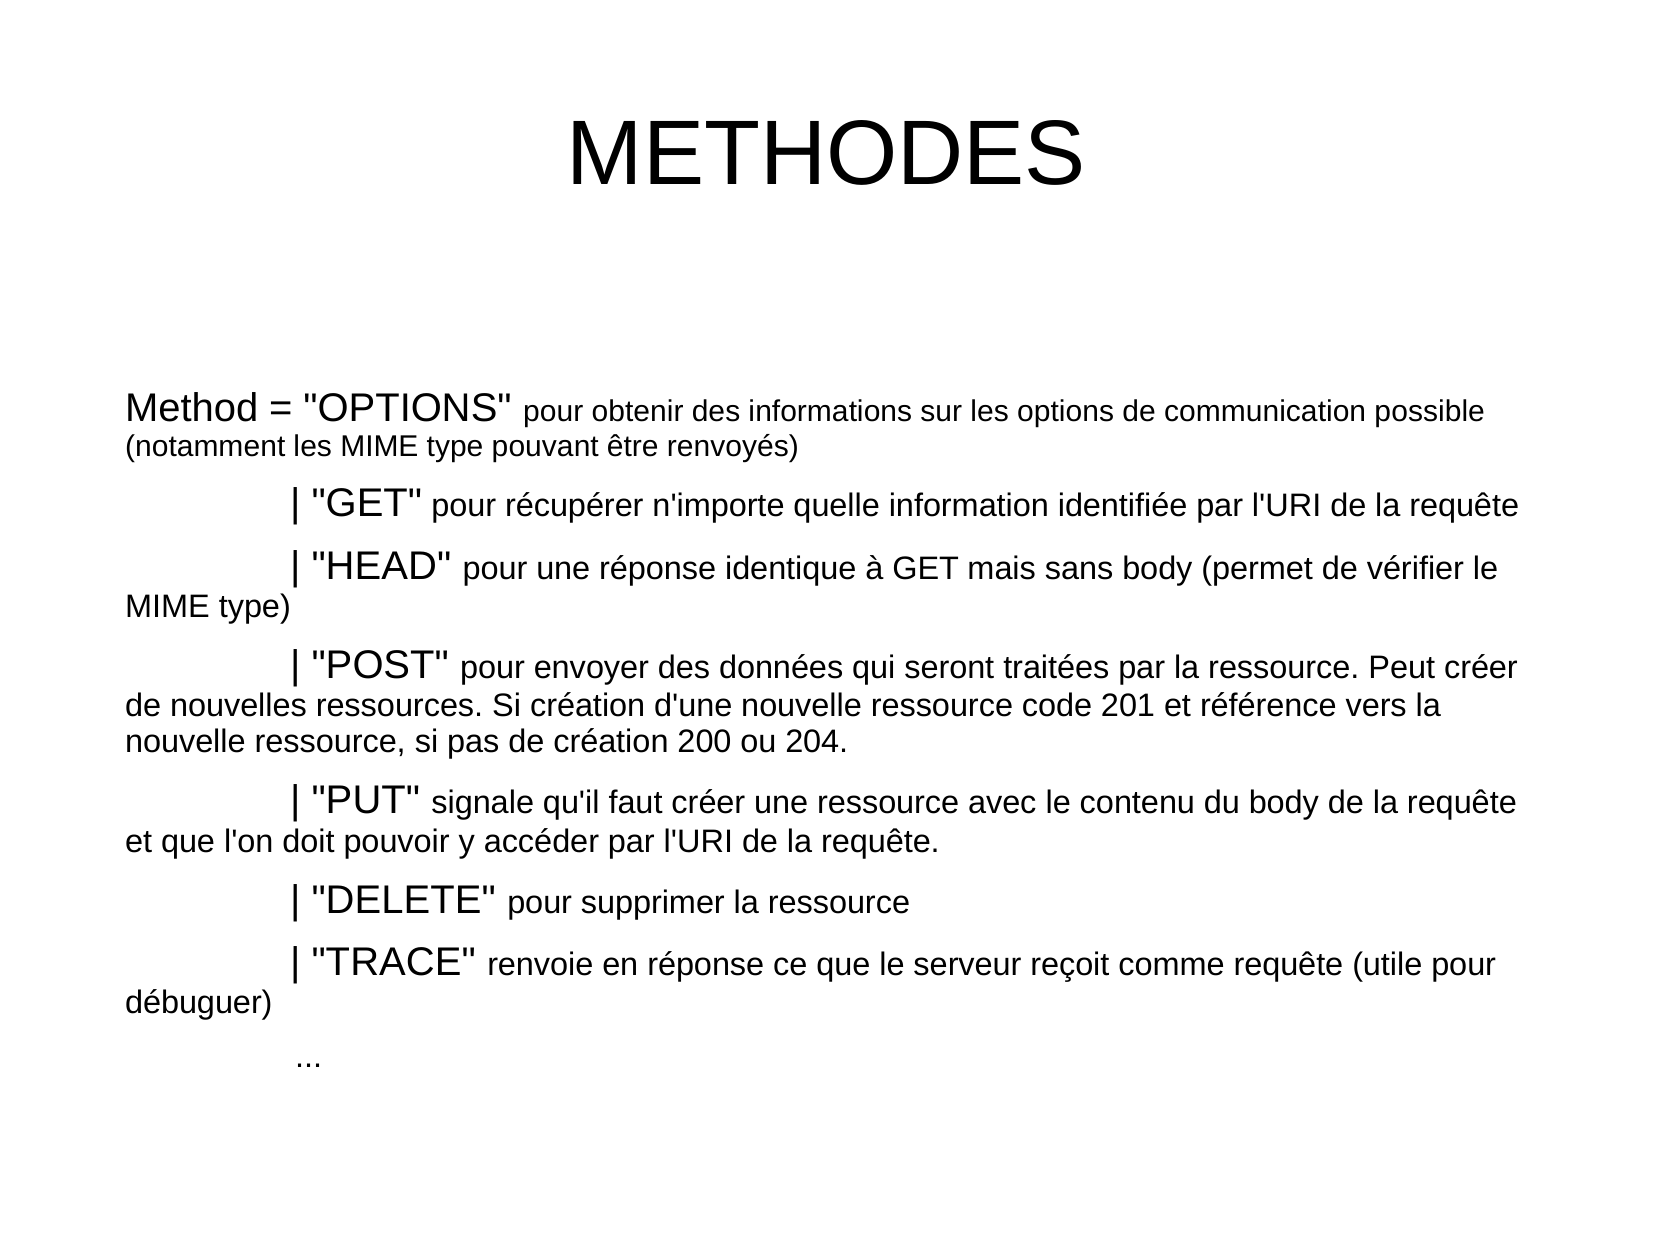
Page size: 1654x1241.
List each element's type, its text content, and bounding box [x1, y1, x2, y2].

list Method = "OPTIONS" pour obtenir des informations sur les options de communication possible (notamment les MIME type pouvant être renvoyés) | "GET" pour récupérer n'importe quelle information identifiée par l'URI de la requête | "HEAD" pour une réponse identique à GET mais sans body (permet de vérifier le MIME type) | "POST" pour envoyer des données qui seront traitées par la ressource. Peut créer de nouvelles ressources. Si création d'une nouvelle ressource code 201 et référence vers la nouvelle ressource, si pas de création 200 ou 204. | "PUT" signale qu'il faut créer une ressource avec le contenu du body de la requête et que l'on doit pouvoir y accéder par l'URI de la requête. | "DELETE" pour supprimer la ressource | "TRACE" renvoie en réponse ce que le serveur reçoit comme requête (utile pour débuguer) ... [82, 384, 1538, 1104]
title METHODES [82, 49, 1571, 257]
